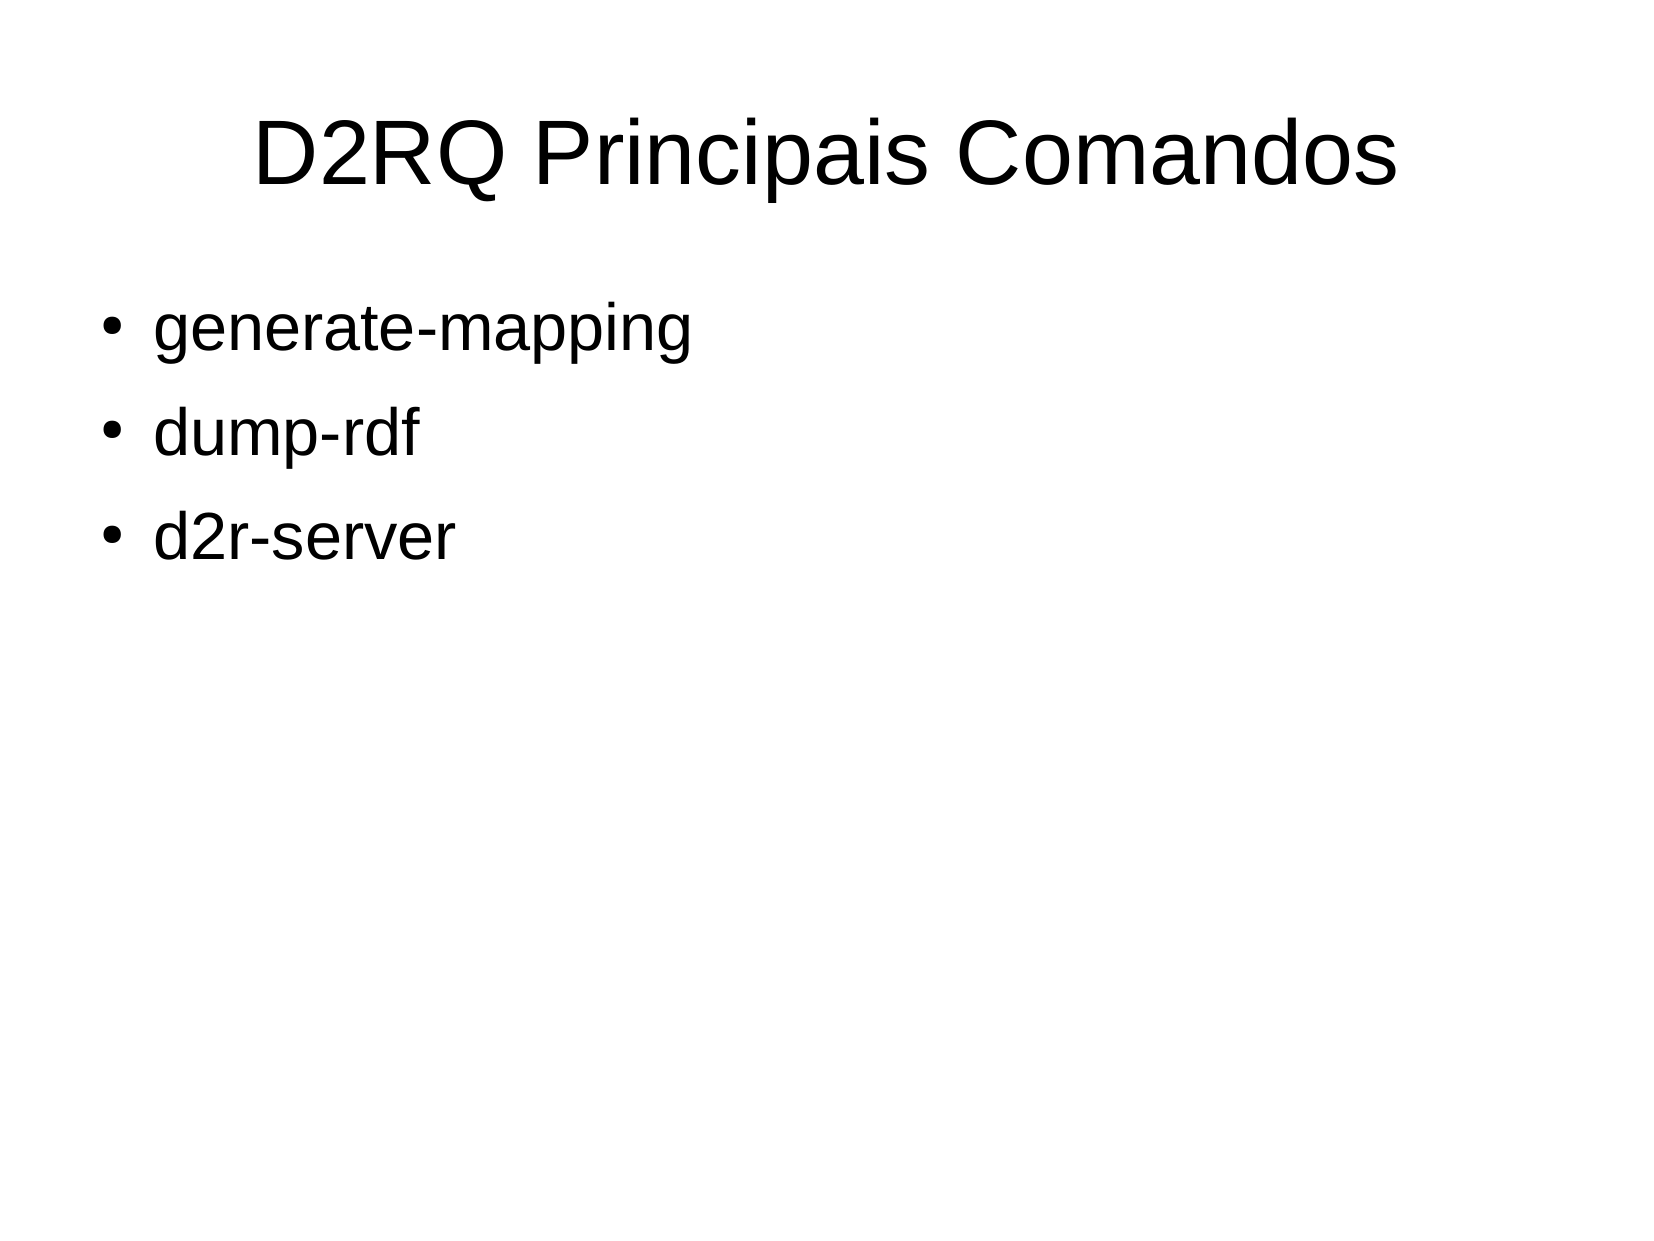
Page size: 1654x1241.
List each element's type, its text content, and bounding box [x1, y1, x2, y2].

title D2RQ Principais Comandos [82, 56, 1571, 250]
list generate-mapping dump-rdf d2r-server [82, 290, 1571, 1094]
